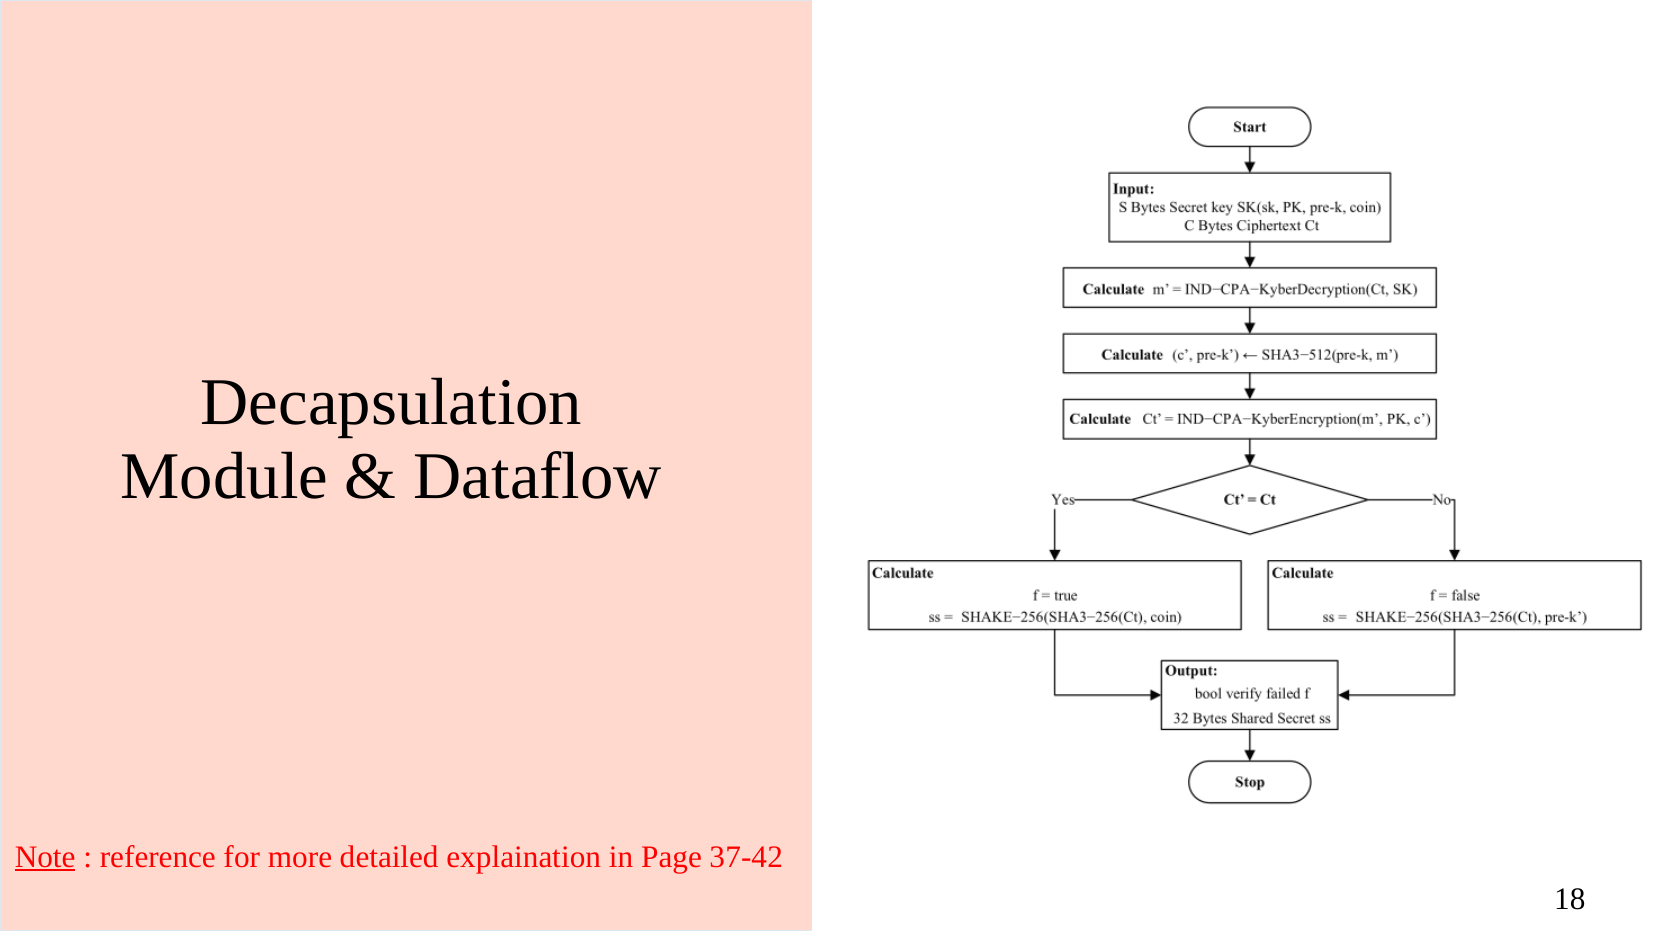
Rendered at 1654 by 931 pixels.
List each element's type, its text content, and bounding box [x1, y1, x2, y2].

text_box [0, 0, 812, 931]
picture [863, 103, 1654, 809]
text_box Note : reference for more detailed explaination in Page 37-42 [0, 815, 807, 931]
title Decapsulation Module & Dataflow [0, 286, 784, 592]
